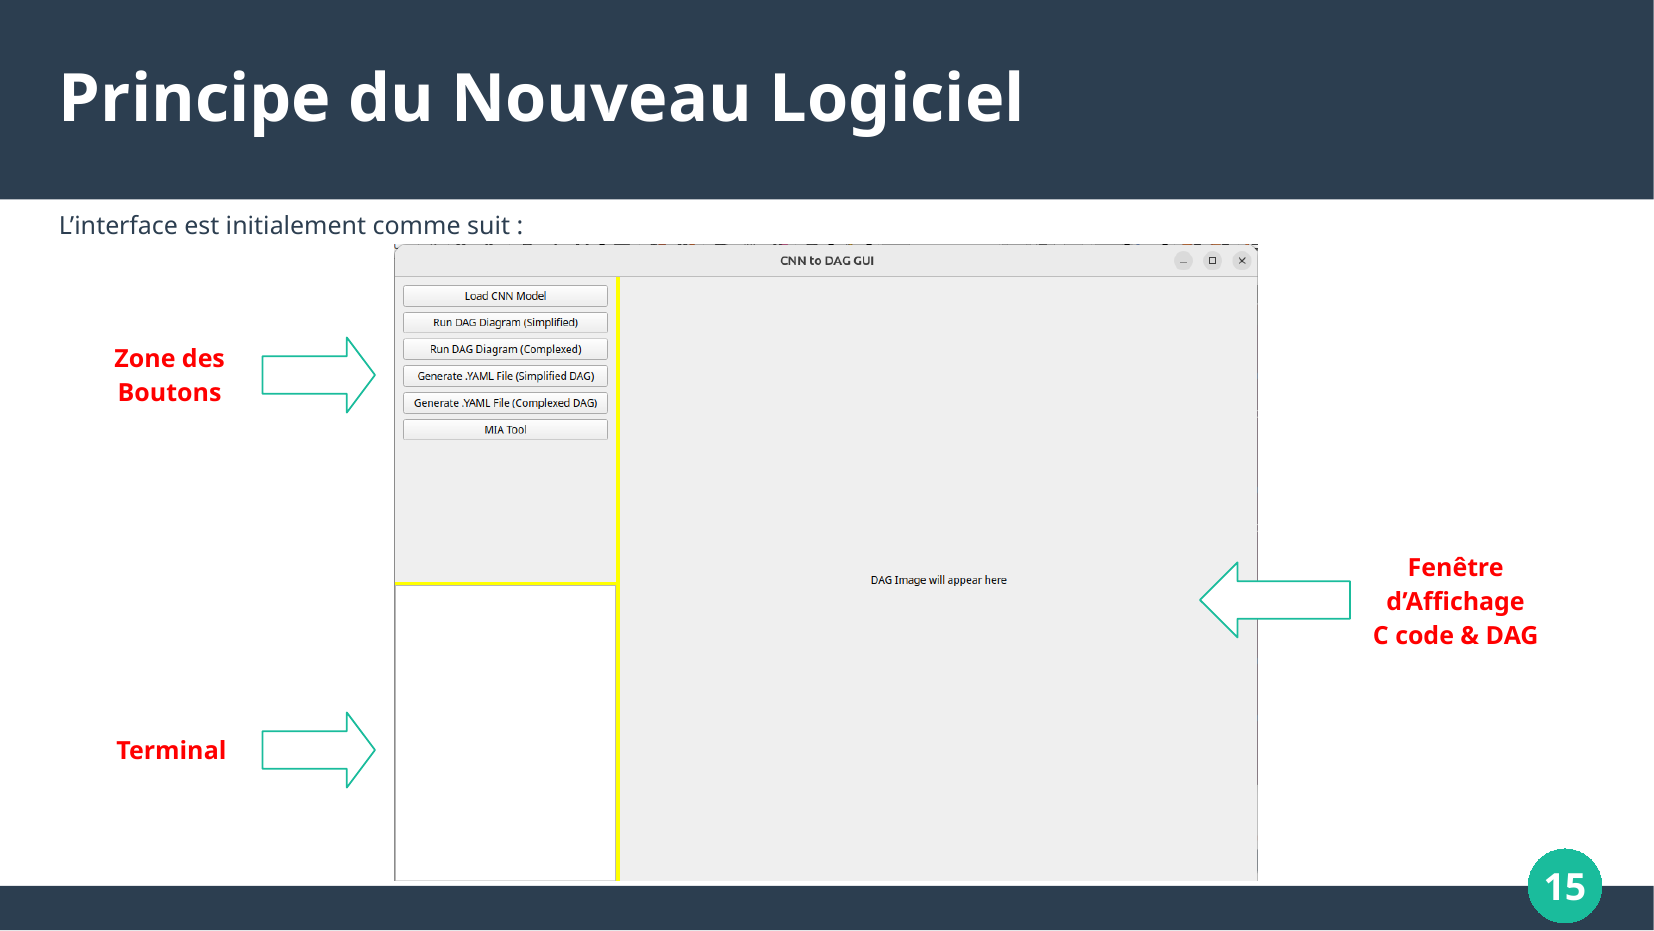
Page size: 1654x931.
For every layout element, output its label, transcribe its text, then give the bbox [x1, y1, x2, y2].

title Principe du Nouveau Logiciel [59, 37, 1595, 156]
text_box [1199, 562, 1351, 638]
text_box Zone des Boutons [84, 337, 255, 413]
picture [394, 244, 1258, 881]
text_box Fenêtre d’Affichage C code & DAG [1352, 544, 1560, 658]
text_box [262, 337, 376, 413]
list L’interface est initialement comme suit : [59, 208, 1595, 829]
text_box [262, 712, 376, 788]
text_box Terminal [96, 712, 247, 788]
